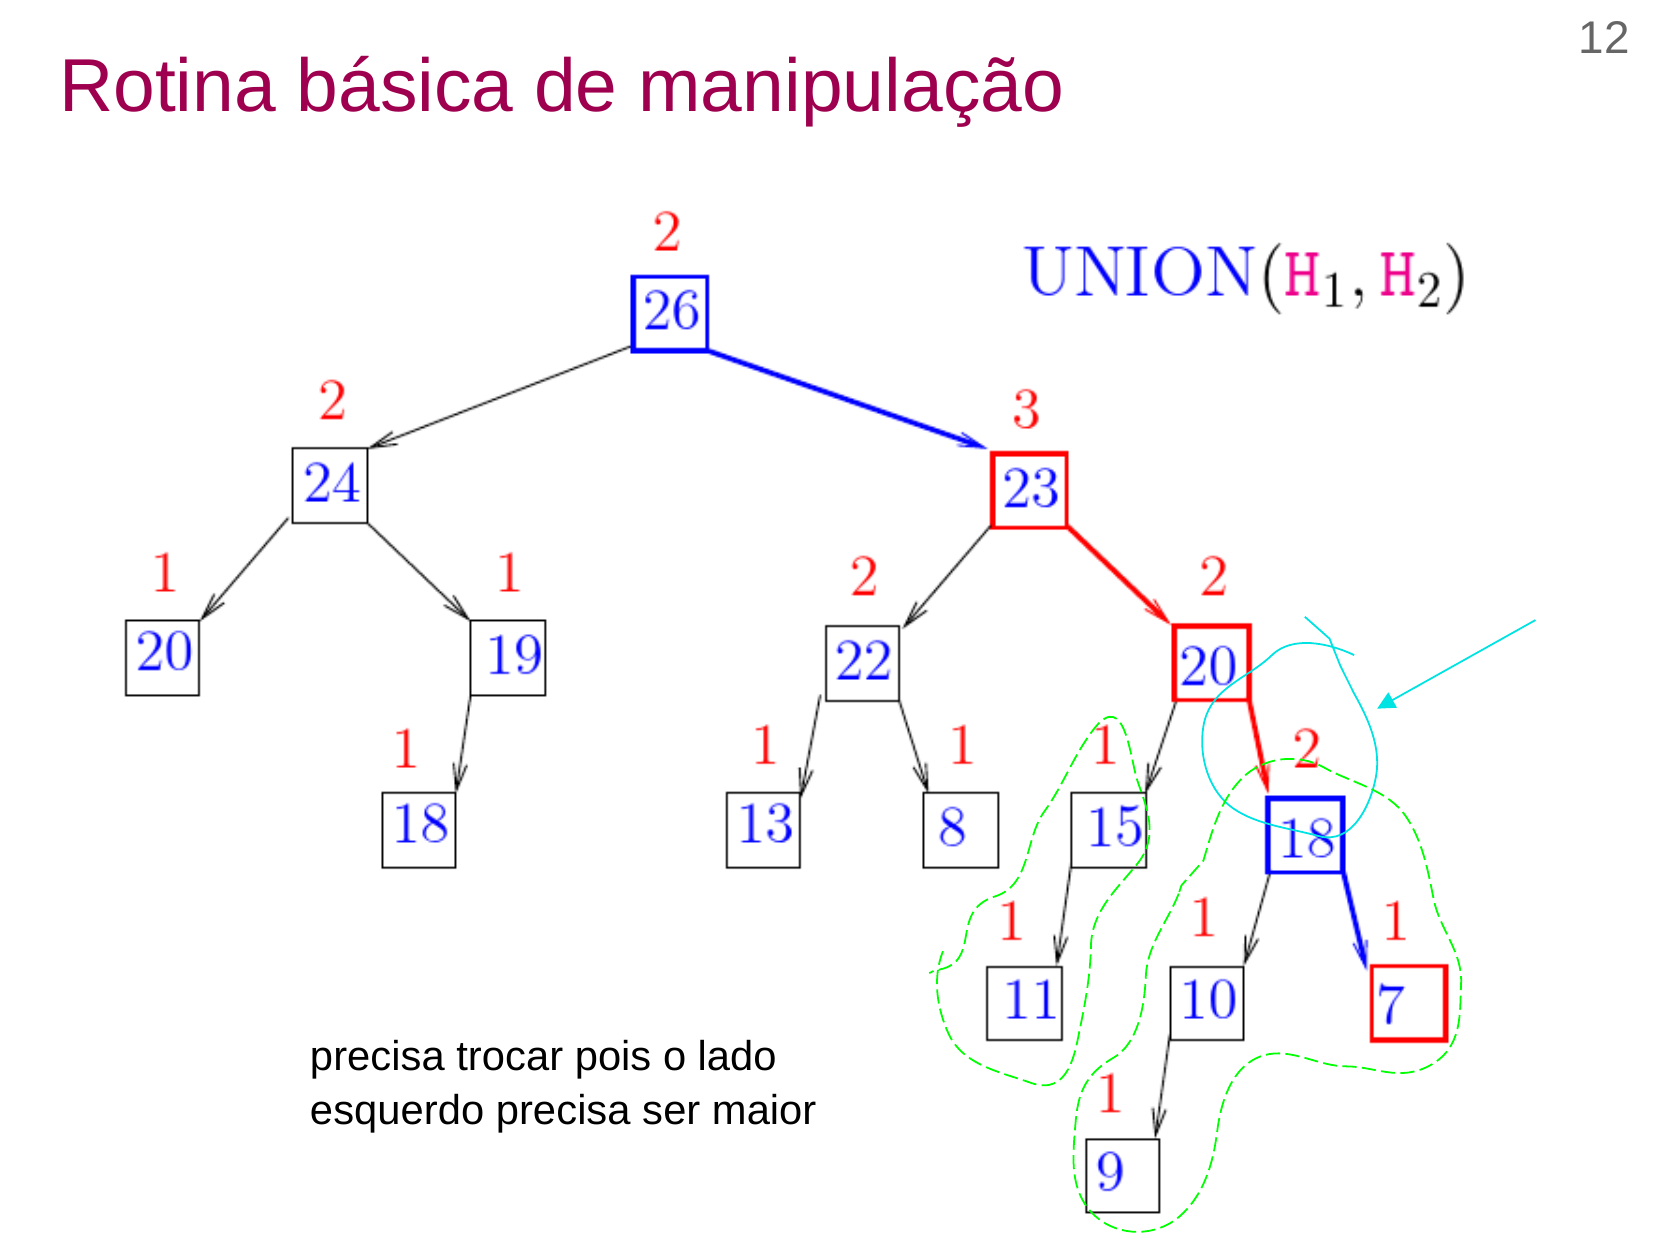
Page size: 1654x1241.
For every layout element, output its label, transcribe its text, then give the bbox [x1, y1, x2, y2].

picture [118, 206, 1492, 1225]
title Rotina básica de manipulação [59, 29, 1595, 148]
text_box precisa trocar pois o lado esquerdo precisa ser maior [295, 1018, 842, 1141]
